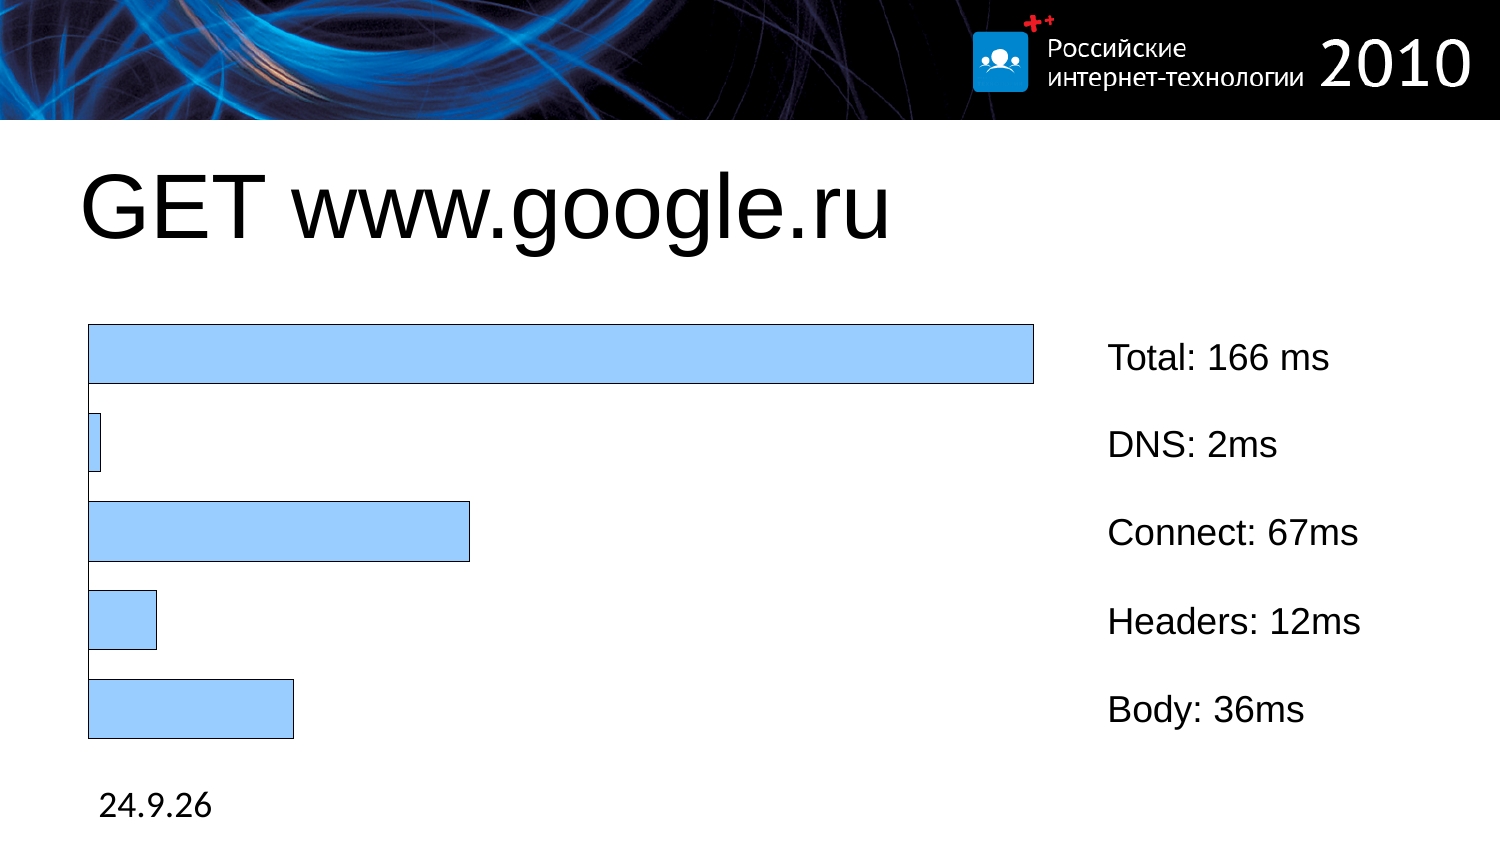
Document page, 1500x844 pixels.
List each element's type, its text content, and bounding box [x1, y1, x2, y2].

text_box Body: 36ms [1092, 681, 1320, 739]
text_box Connect: 67ms [1092, 504, 1374, 562]
text_box [88, 501, 470, 562]
text_box DNS: 2ms [1092, 415, 1293, 473]
text_box Headers: 12ms [1092, 592, 1376, 650]
text_box [88, 324, 1034, 384]
title GET www.google.ru [79, 149, 1430, 264]
text_box [88, 590, 157, 650]
text_box Total: 166 ms [1092, 329, 1345, 387]
picture [0, 0, 1500, 120]
text_box [88, 679, 294, 739]
text_box [88, 413, 101, 472]
